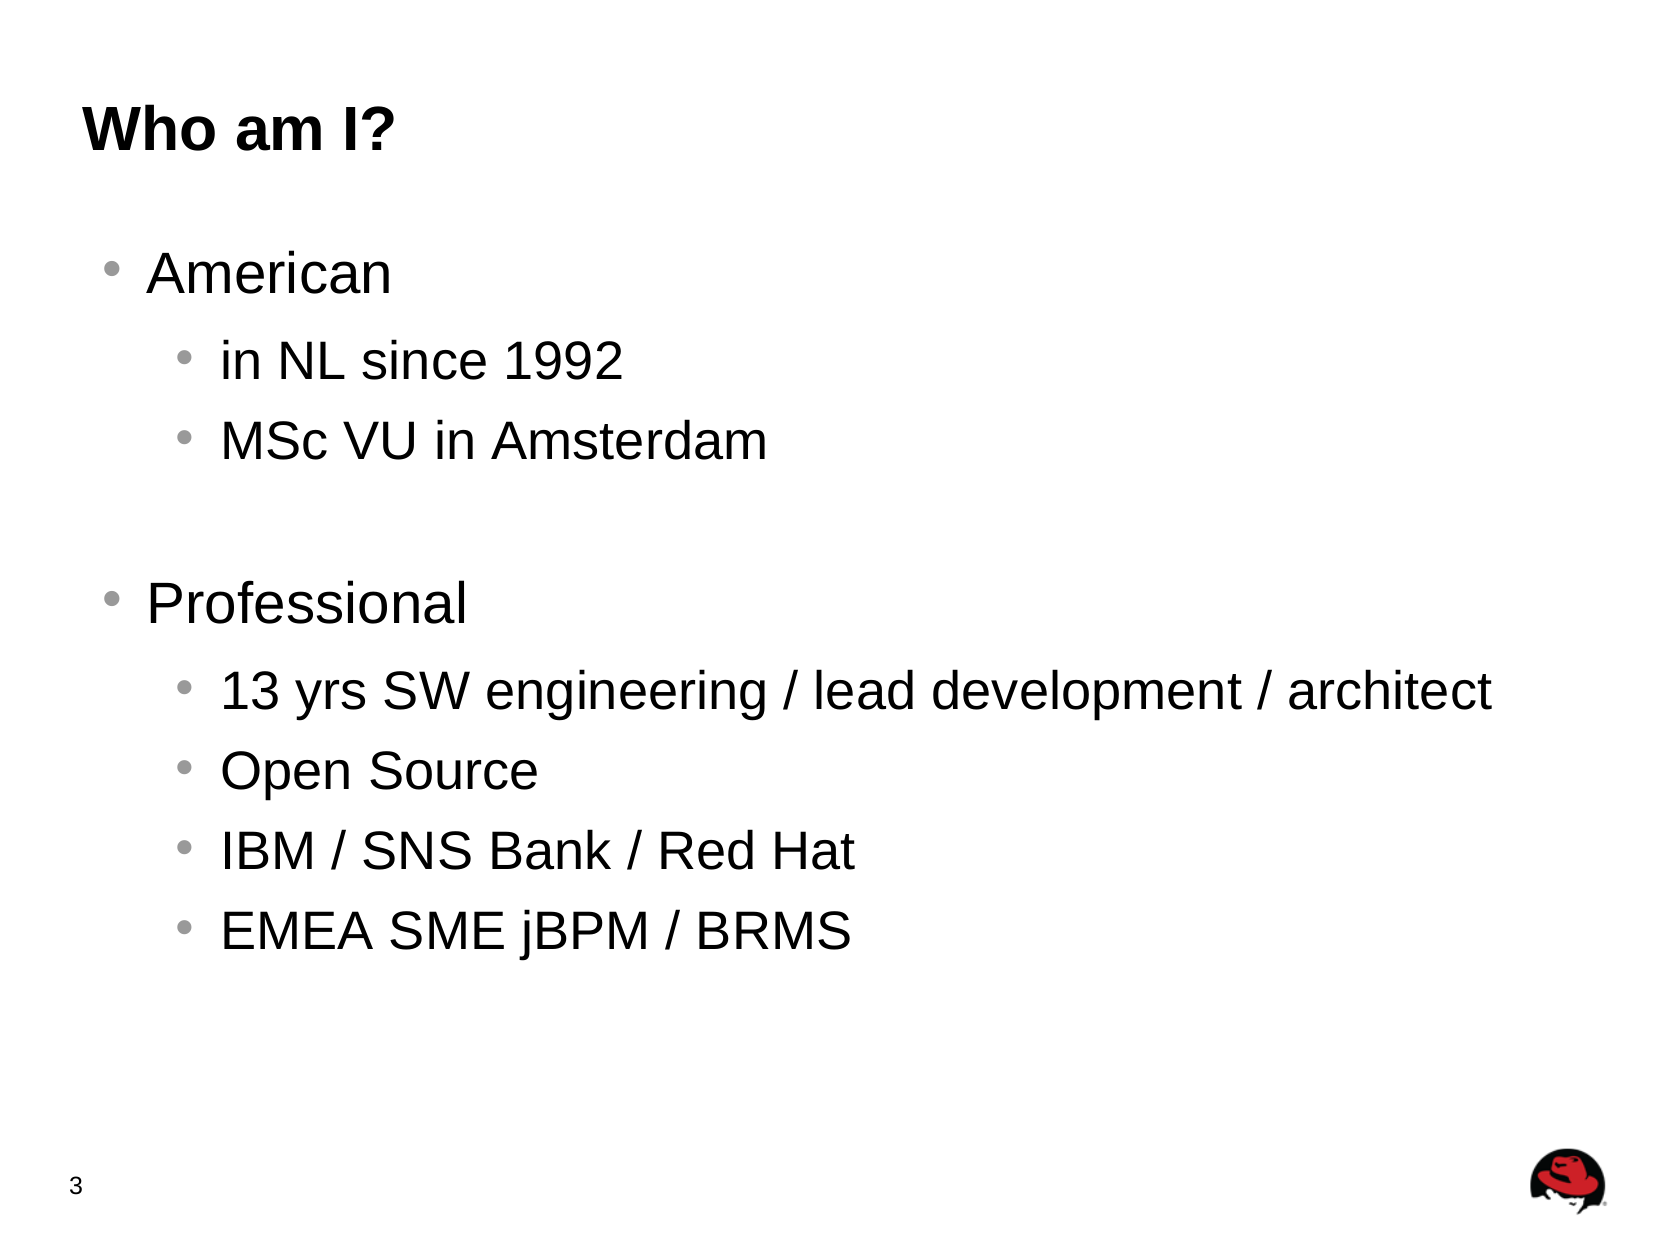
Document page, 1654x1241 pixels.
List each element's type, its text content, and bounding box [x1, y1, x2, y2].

picture [1529, 1146, 1613, 1224]
list American in NL since 1992 MSc VU in Amsterdam Professional 13 yrs SW engineering / lead development / architect Open Source IBM / SNS Bank / Red Hat EMEA SME jBPM / BRMS [86, 244, 1575, 1024]
title Who am I? [82, 44, 1571, 218]
